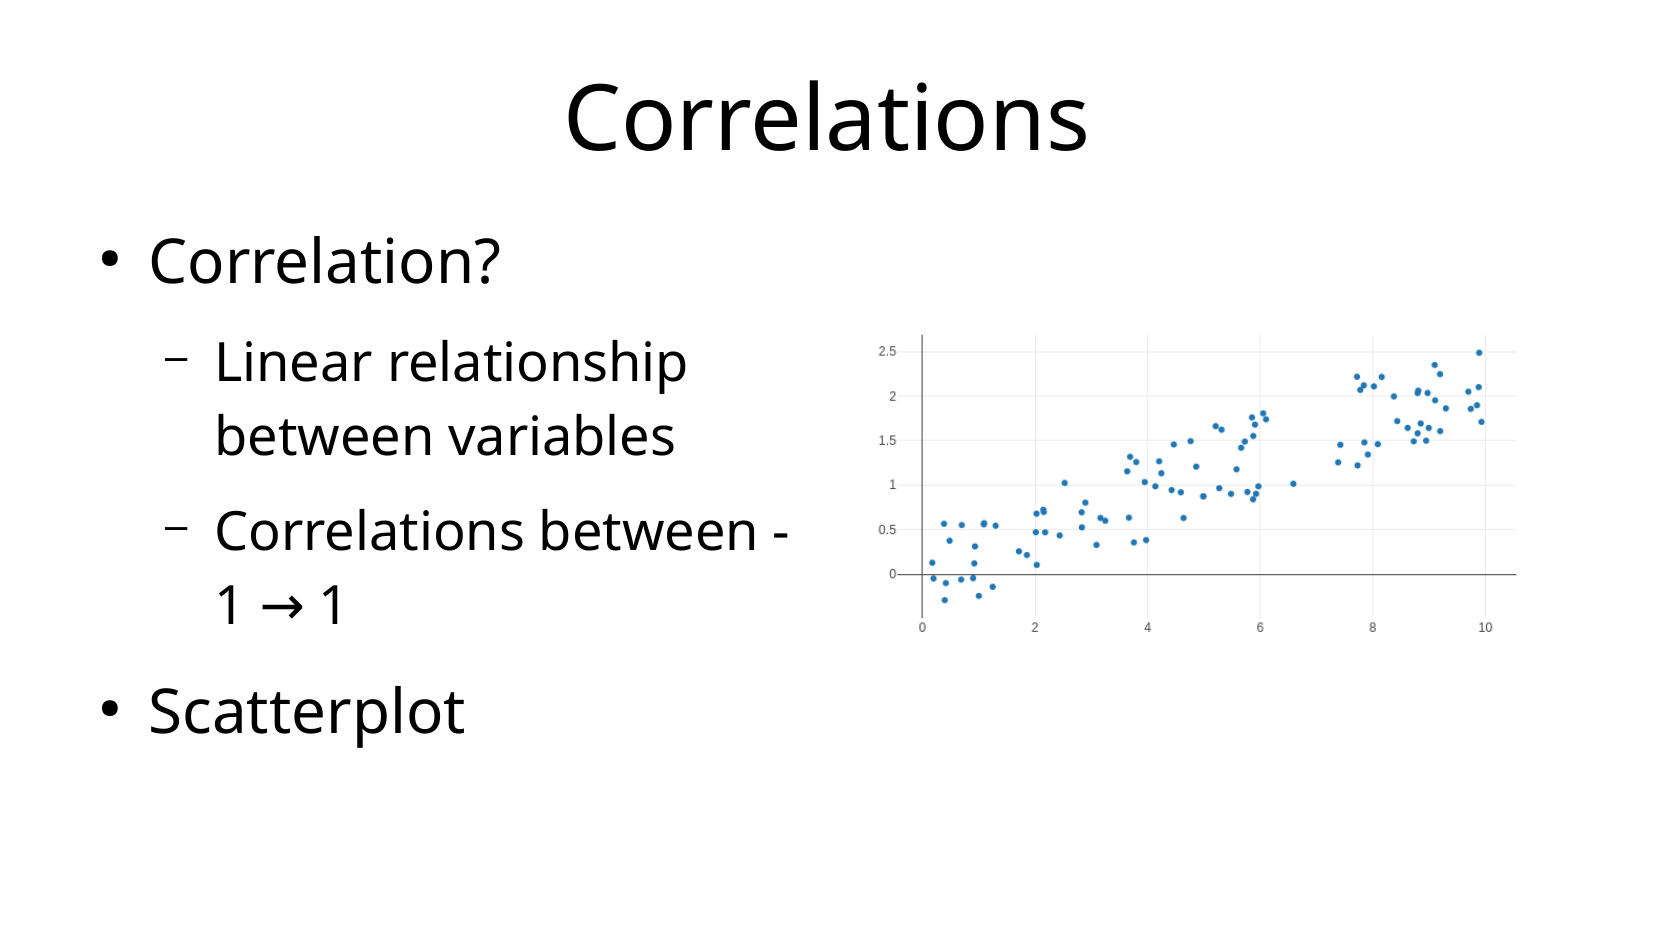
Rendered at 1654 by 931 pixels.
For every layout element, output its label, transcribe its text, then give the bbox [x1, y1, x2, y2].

picture [845, 300, 1572, 675]
title Correlations [82, 37, 1571, 193]
list Correlation? Linear relationship between variables Correlations between -1 → 1 Scatterplot [82, 217, 809, 758]
